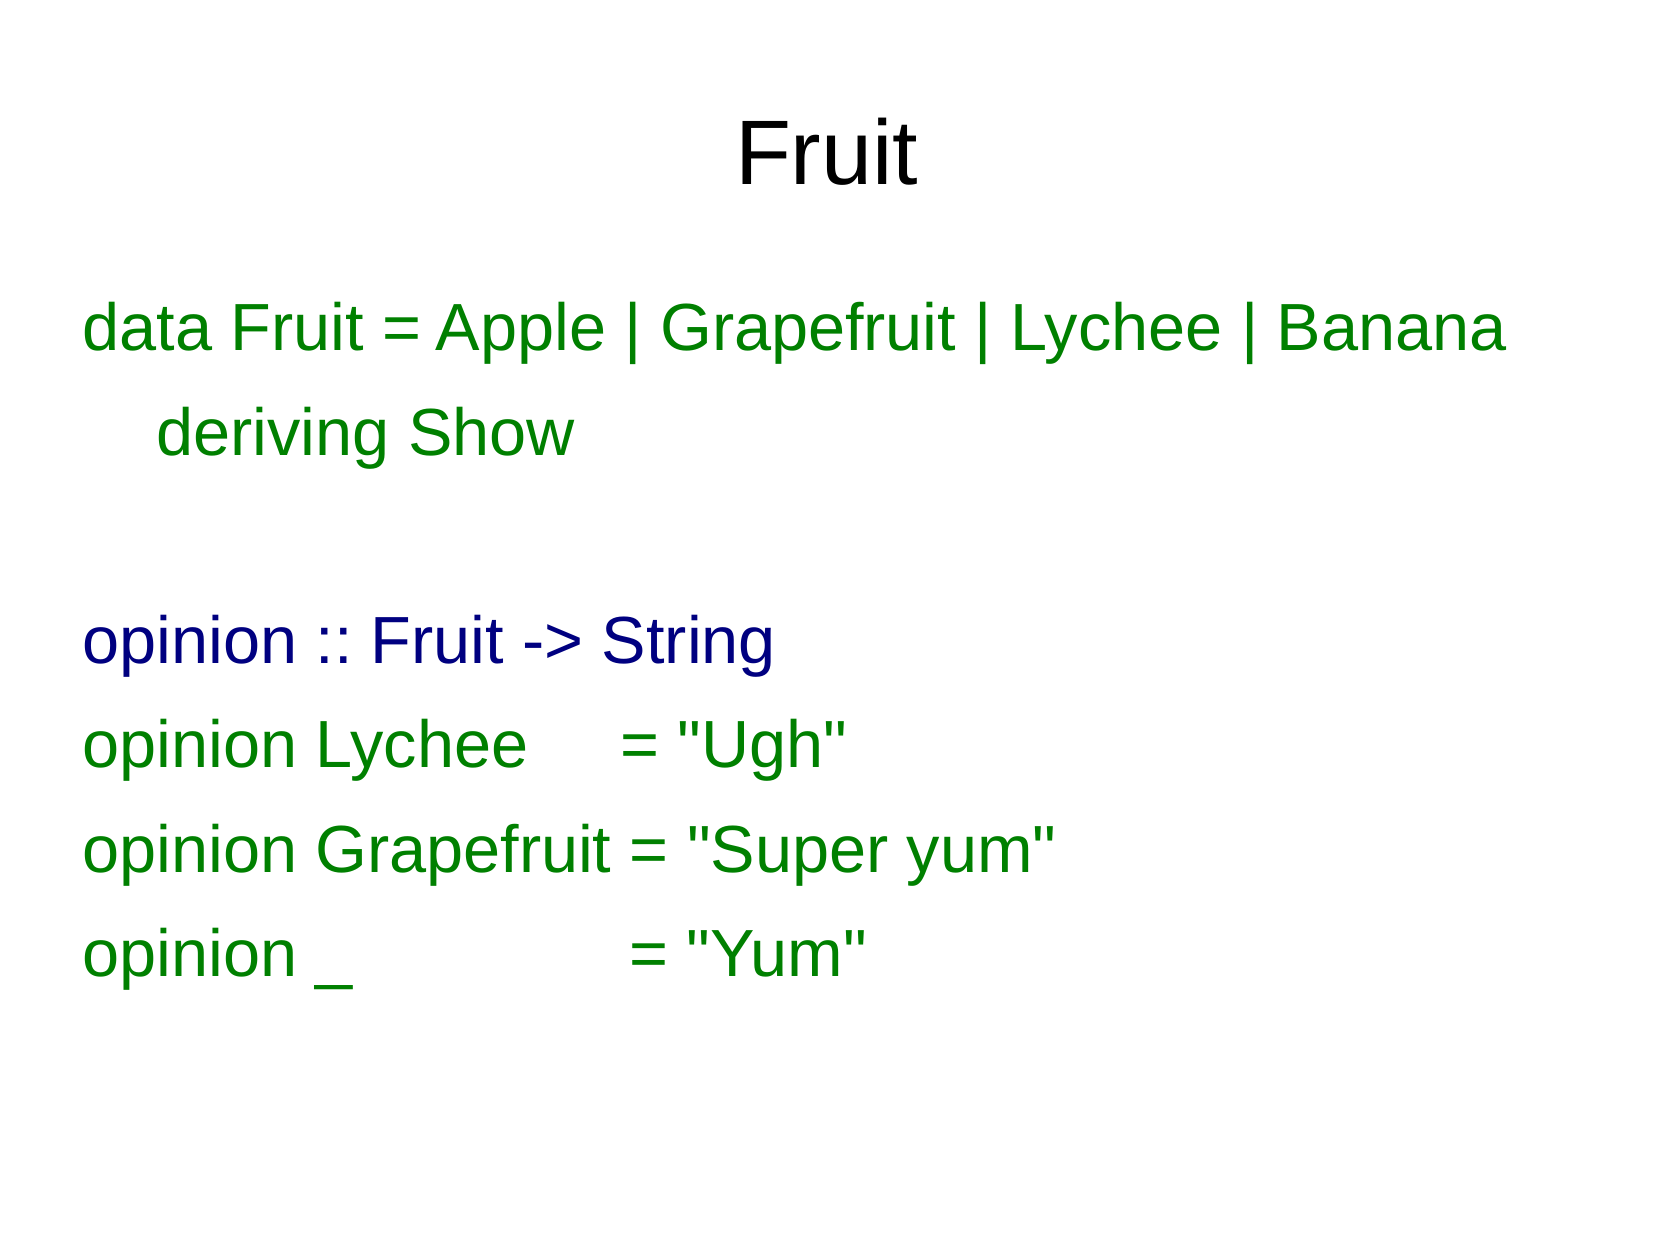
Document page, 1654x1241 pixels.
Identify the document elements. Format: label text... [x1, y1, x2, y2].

list data Fruit = Apple | Grapefruit | Lychee | Banana deriving Show opinion :: Fruit -> String opinion Lychee = "Ugh" opinion Grapefruit = "Super yum" opinion _ = "Yum" [82, 290, 1571, 1096]
title Fruit [82, 56, 1571, 250]
